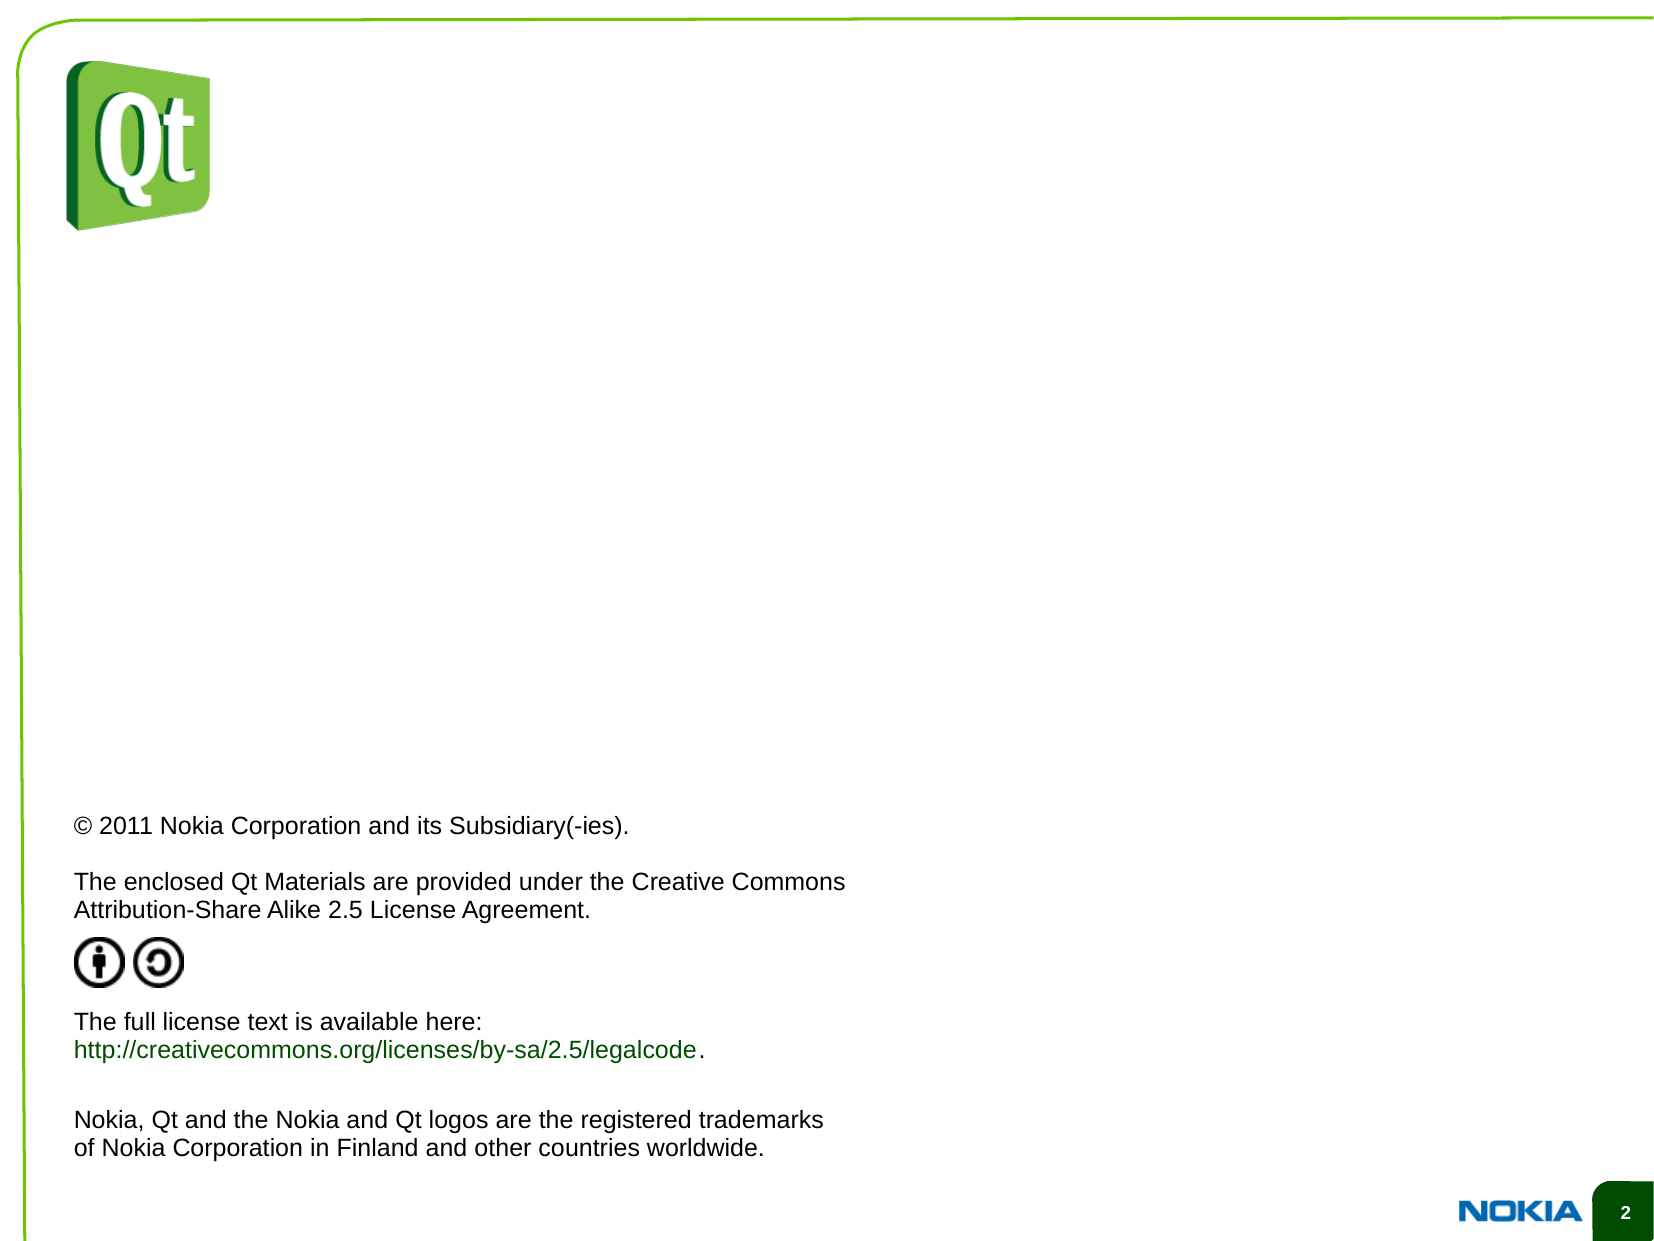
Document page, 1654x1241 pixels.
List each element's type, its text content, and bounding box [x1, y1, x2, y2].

picture [133, 937, 184, 988]
picture [1459, 1200, 1583, 1222]
picture [74, 937, 125, 988]
text_box © 2011 Nokia Corporation and its Subsidiary(-ies). The enclosed Qt Materials are provided under the Creative Commons Attribution-Share Alike 2.5 License Agreement. The full license text is available here: http://creativecommons.org/licenses/by-sa/2.5/legalcode. Nokia, Qt and the Nokia and Qt logos are the registered trademarks of Nokia Corporation in Finland and other countries worldwide. [59, 804, 1188, 1241]
picture [66, 61, 210, 231]
